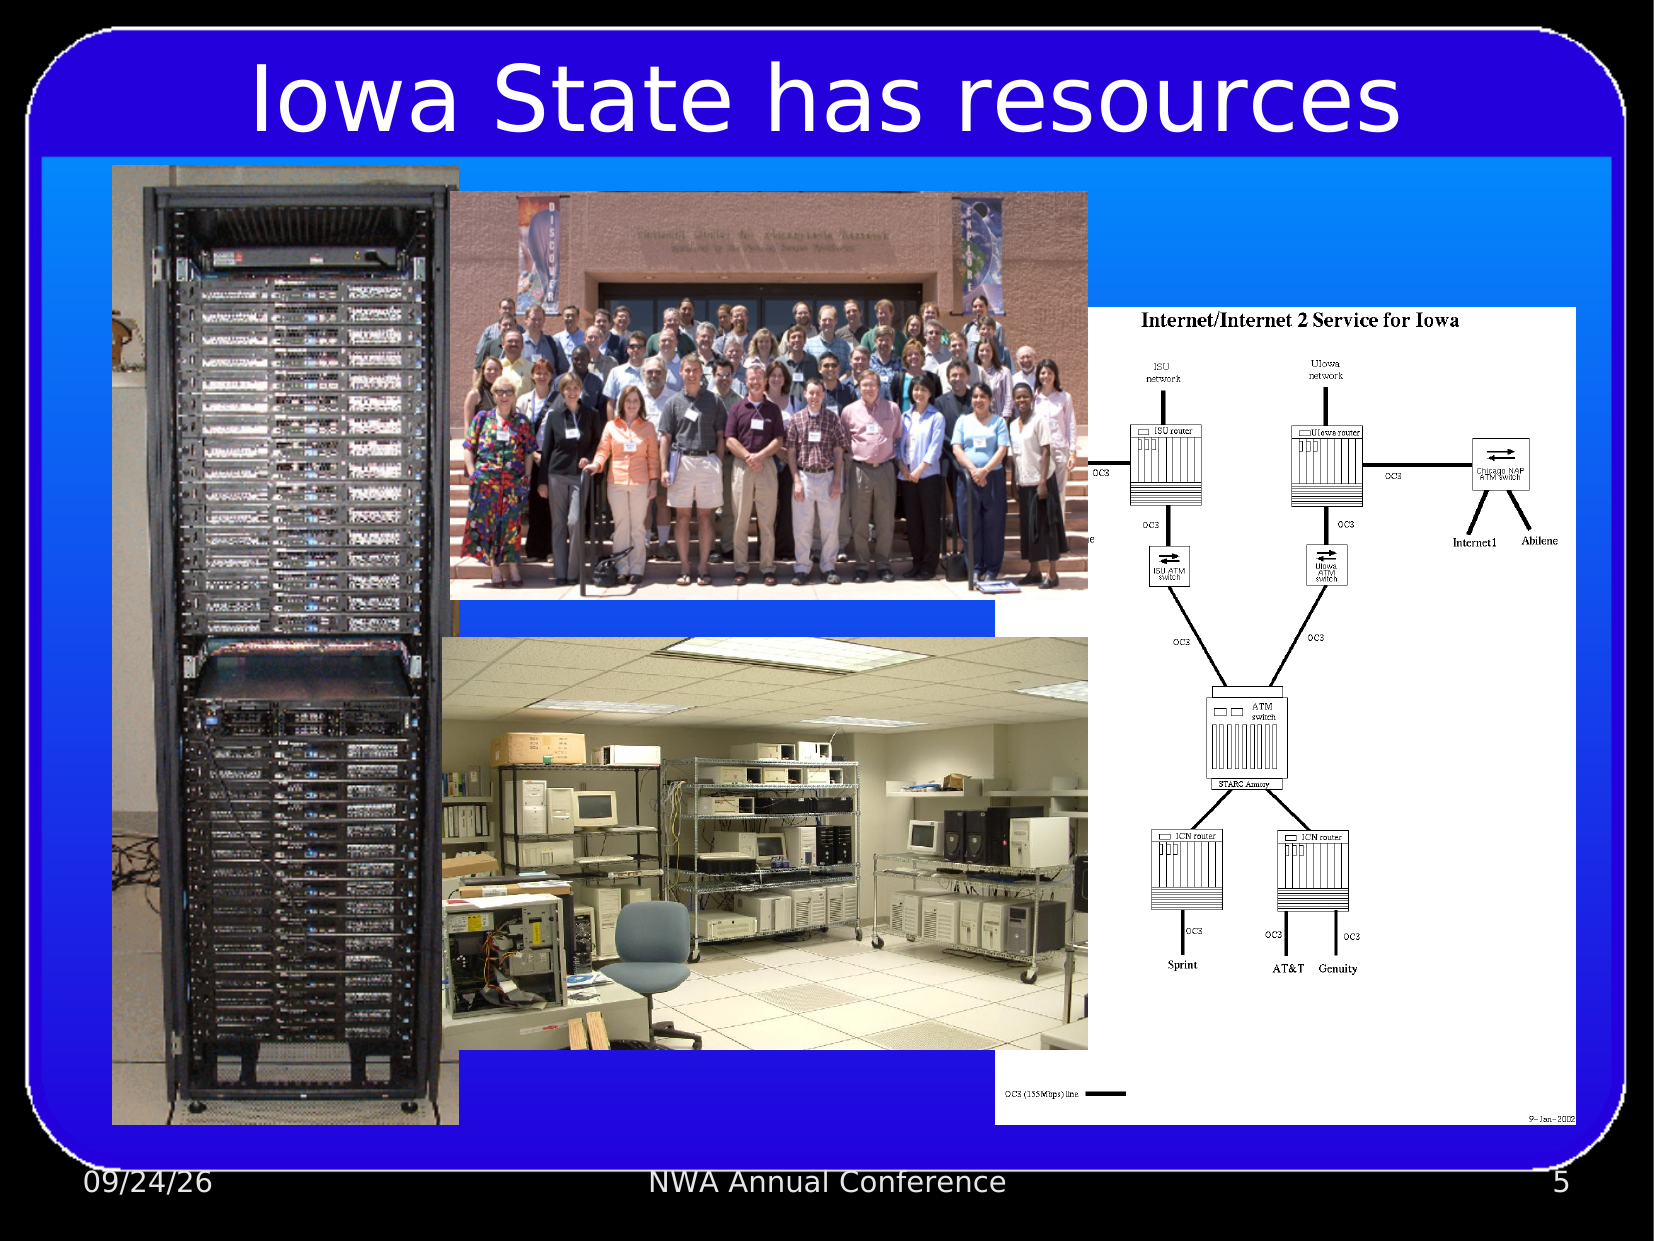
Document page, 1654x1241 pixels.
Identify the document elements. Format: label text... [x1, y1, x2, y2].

picture [0, 0, 1654, 1241]
title Iowa State has resources [82, 46, 1571, 154]
